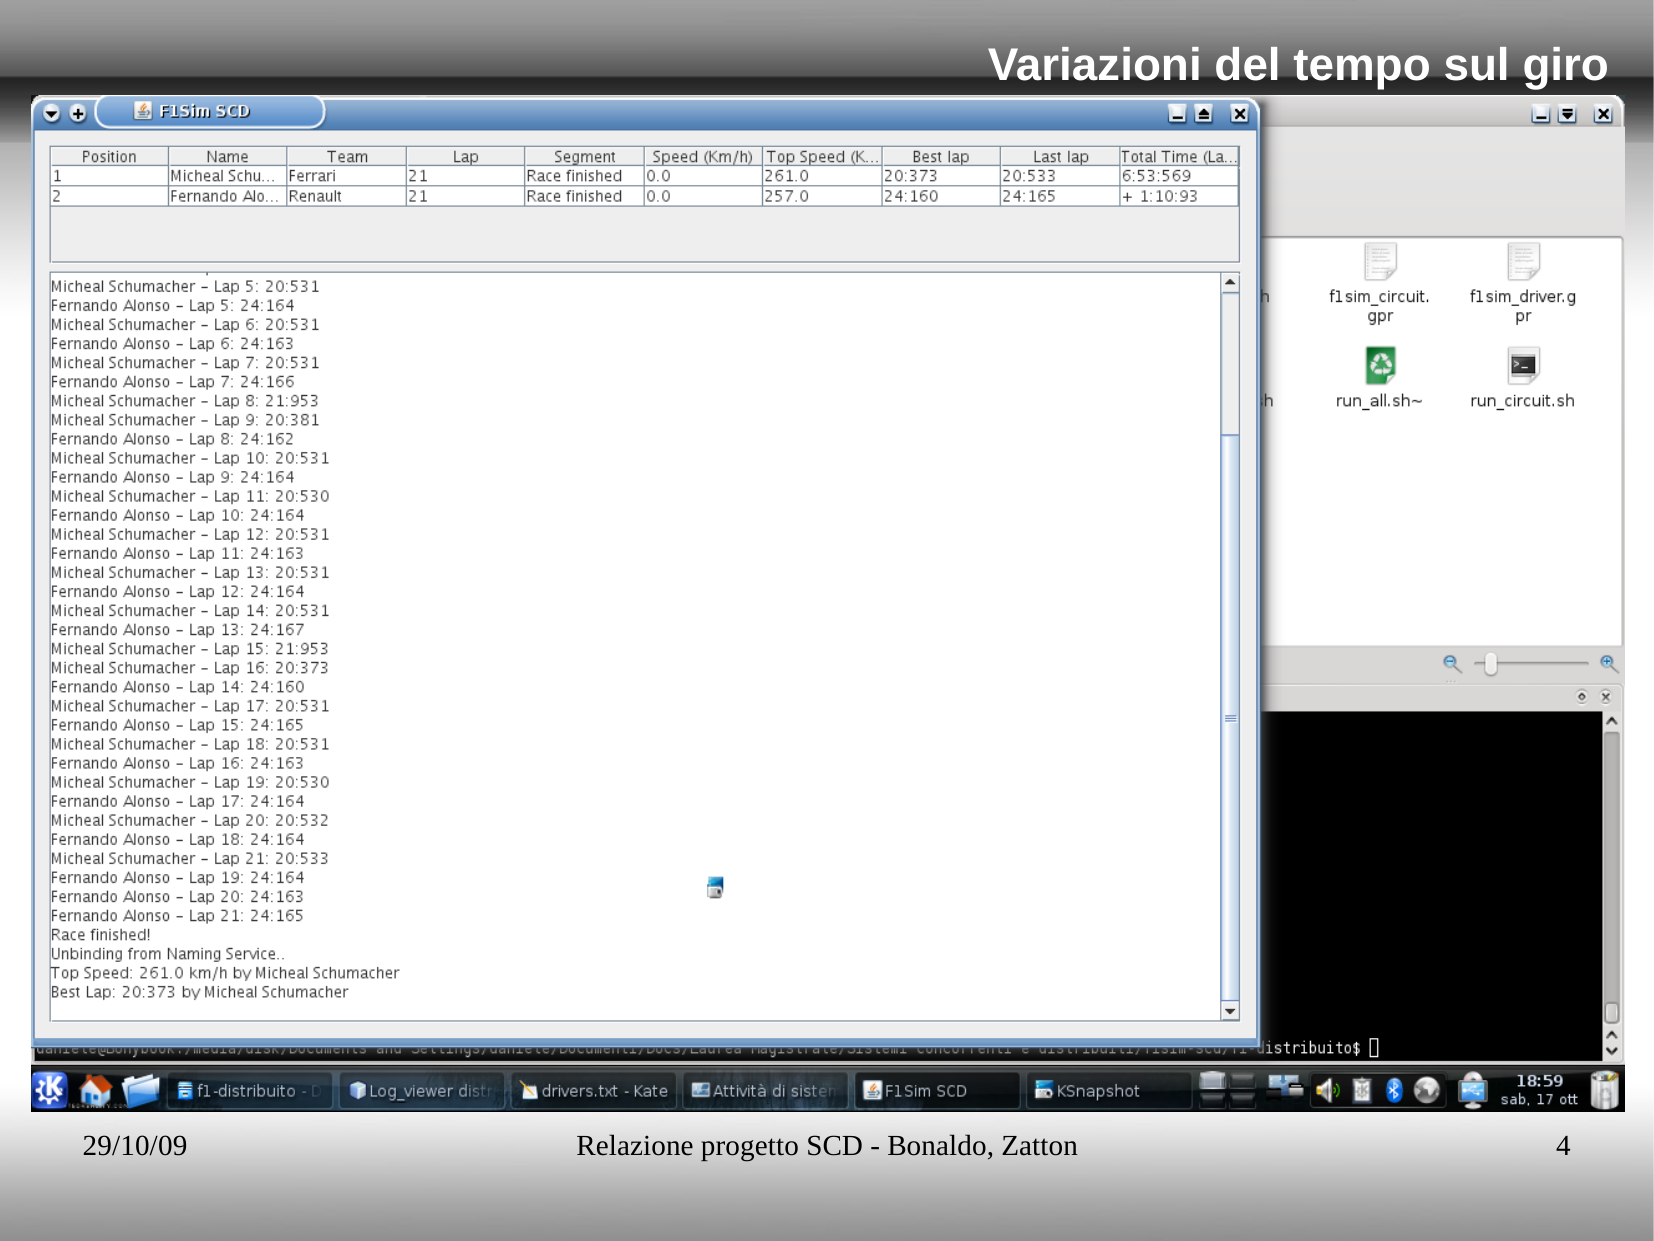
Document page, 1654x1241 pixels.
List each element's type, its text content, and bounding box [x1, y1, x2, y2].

text_box Variazioni del tempo sul giro [679, 31, 1625, 95]
picture [0, 0, 1654, 1241]
